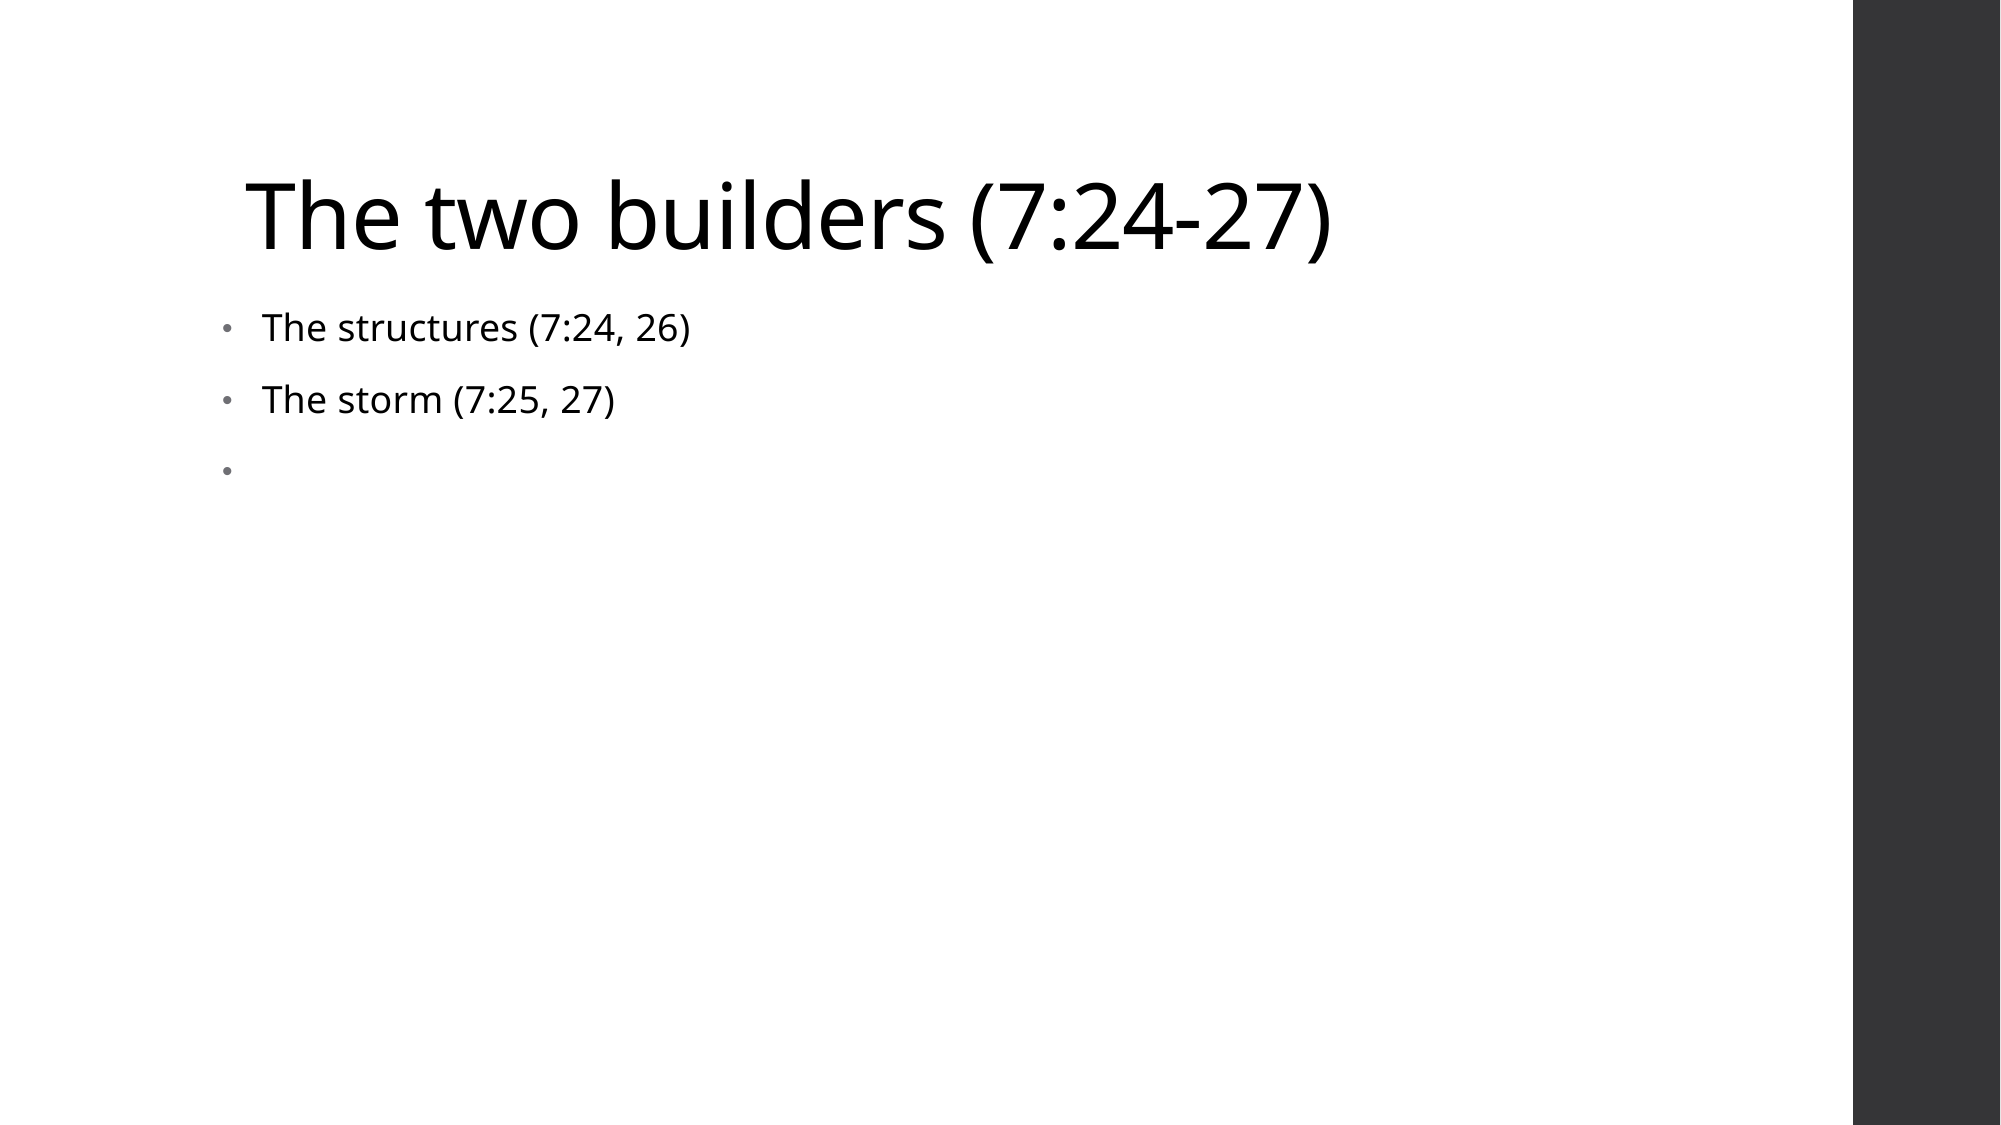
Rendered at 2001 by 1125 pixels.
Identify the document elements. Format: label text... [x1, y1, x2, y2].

list The structures (7:24, 26) The storm (7:25, 27) [206, 299, 1617, 1014]
title The two builders (7:24-27) [206, 60, 1797, 278]
